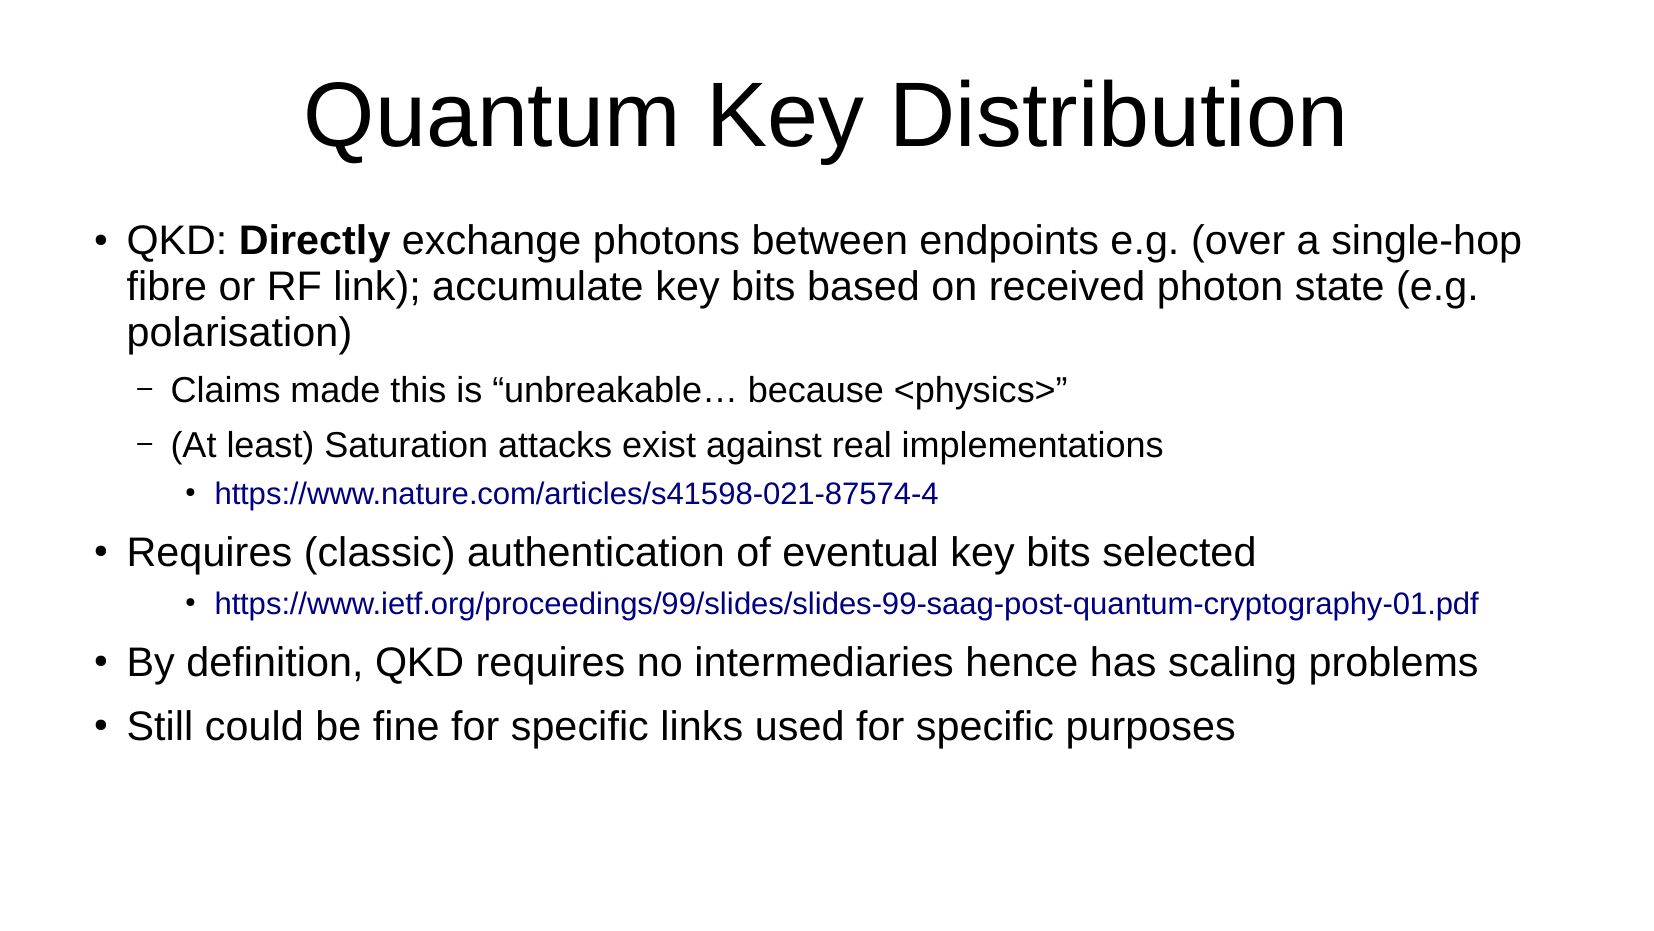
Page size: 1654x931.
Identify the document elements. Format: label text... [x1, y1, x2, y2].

list QKD: Directly exchange photons between endpoints e.g. (over a single-hop fibre or RF link); accumulate key bits based on received photon state (e.g. polarisation) Claims made this is “unbreakable… because <physics>” (At least) Saturation attacks exist against real implementations https://www.nature.com/articles/s41598-021-87574-4 Requires (classic) authentication of eventual key bits selected https://www.ietf.org/proceedings/99/slides/slides-99-saag-post-quantum-cryptography-01.pdf By definition, QKD requires no intermediaries hence has scaling problems Still could be fine for specific links used for specific purposes [82, 217, 1571, 758]
title Quantum Key Distribution [82, 37, 1571, 193]
